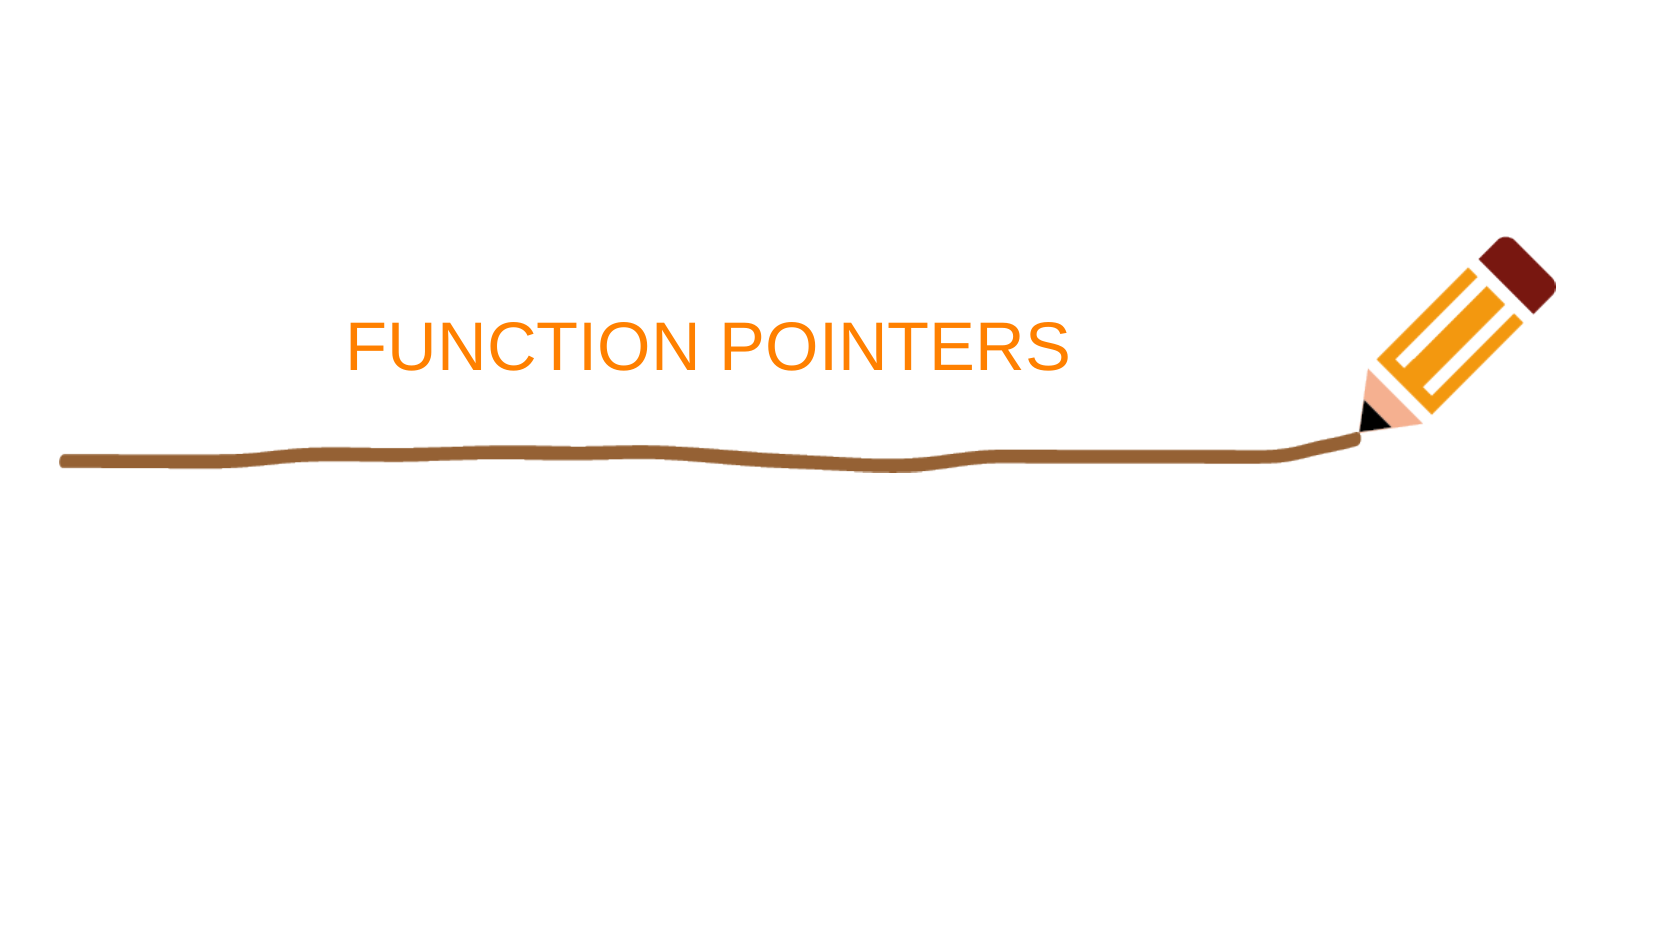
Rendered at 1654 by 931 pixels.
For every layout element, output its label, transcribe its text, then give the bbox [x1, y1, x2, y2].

title FUNCTION POINTERS [88, 265, 1329, 429]
picture [59, 236, 1556, 473]
